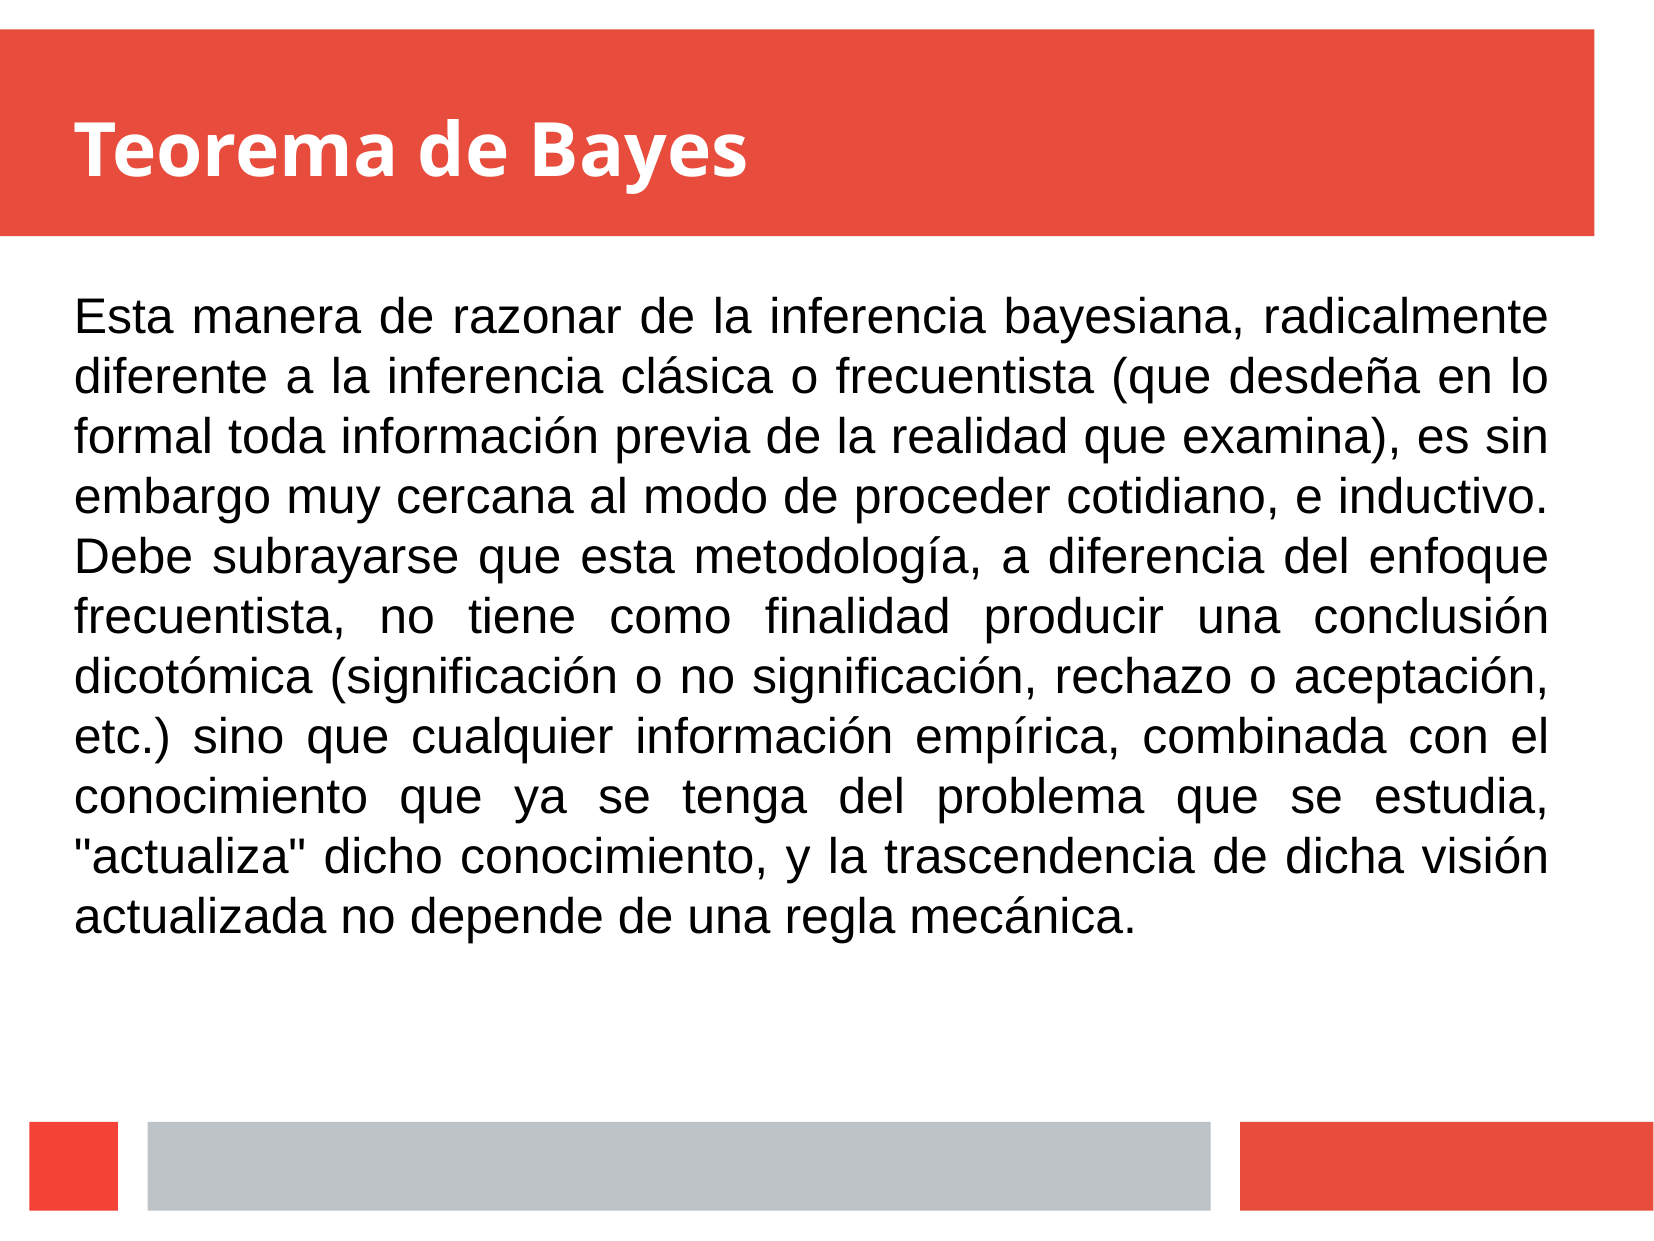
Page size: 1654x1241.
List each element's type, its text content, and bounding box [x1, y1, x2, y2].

list Esta manera de razonar de la inferencia bayesiana, radicalmente diferente a la inferencia clásica o frecuentista (que desdeña en lo formal toda información previa de la realidad que examina), es sin embargo muy cercana al modo de proceder cotidiano, e inductivo. Debe subrayarse que esta metodología, a diferencia del enfoque frecuentista, no tiene como finalidad producir una conclusión dicotómica (significación o no significación, rechazo o aceptación, etc.) sino que cualquier información empírica, combinada con el conocimiento que ya se tenga del problema que se estudia, "actualiza" dicho conocimiento, y la trascendencia de dicha visión actualizada no depende de una regla mecánica. [59, 268, 1565, 973]
title Teorema de Bayes [59, 59, 1595, 207]
